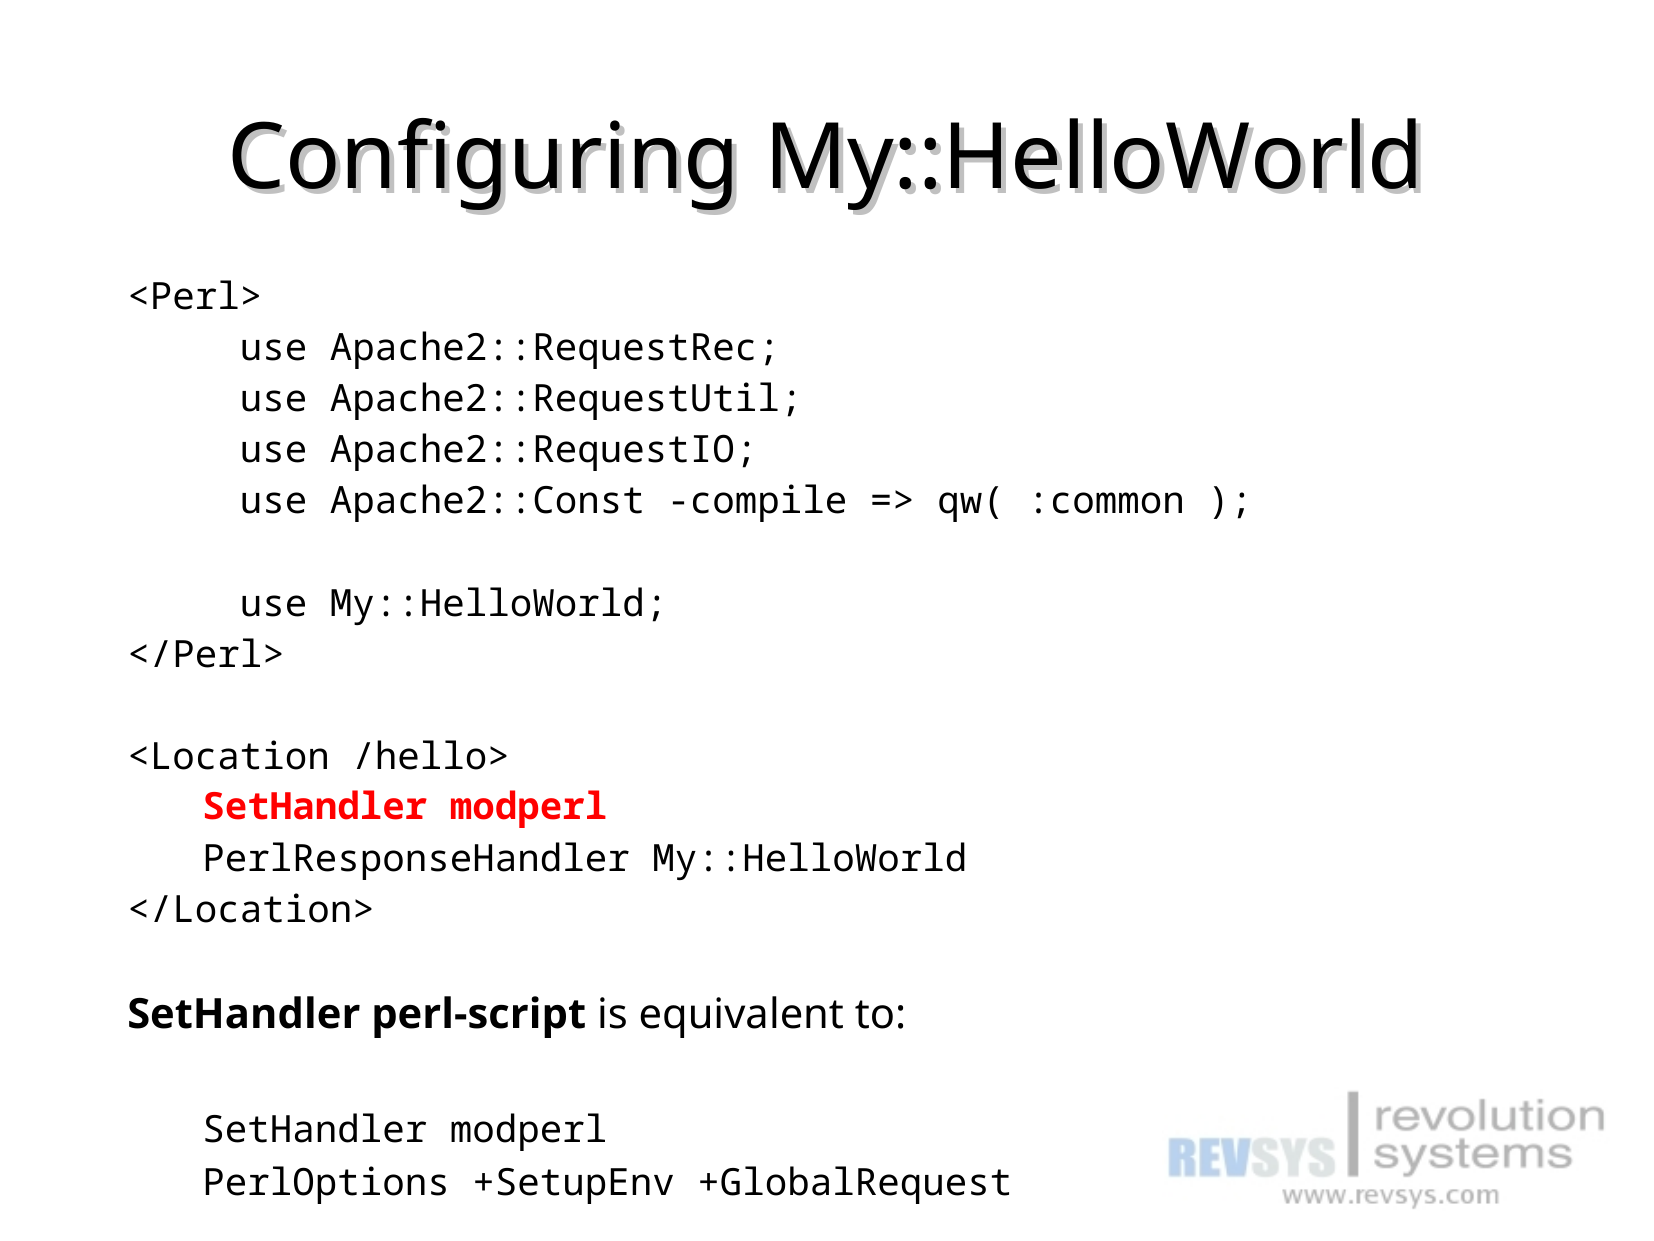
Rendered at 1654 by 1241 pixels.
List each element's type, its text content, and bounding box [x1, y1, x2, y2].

title Configuring My::HelloWorld [82, 49, 1571, 257]
picture [1162, 1087, 1613, 1211]
text_box <Perl> use Apache2::RequestRec; use Apache2::RequestUtil; use Apache2::RequestIO; use Apache2::Const -compile => qw( :common ); use My::HelloWorld; </Perl> <Location /hello> SetHandler modperl PerlResponseHandler My::HelloWorld </Location> SetHandler perl-script is equivalent to: SetHandler modperl PerlOptions +SetupEnv +GlobalRequest [112, 262, 1538, 1174]
